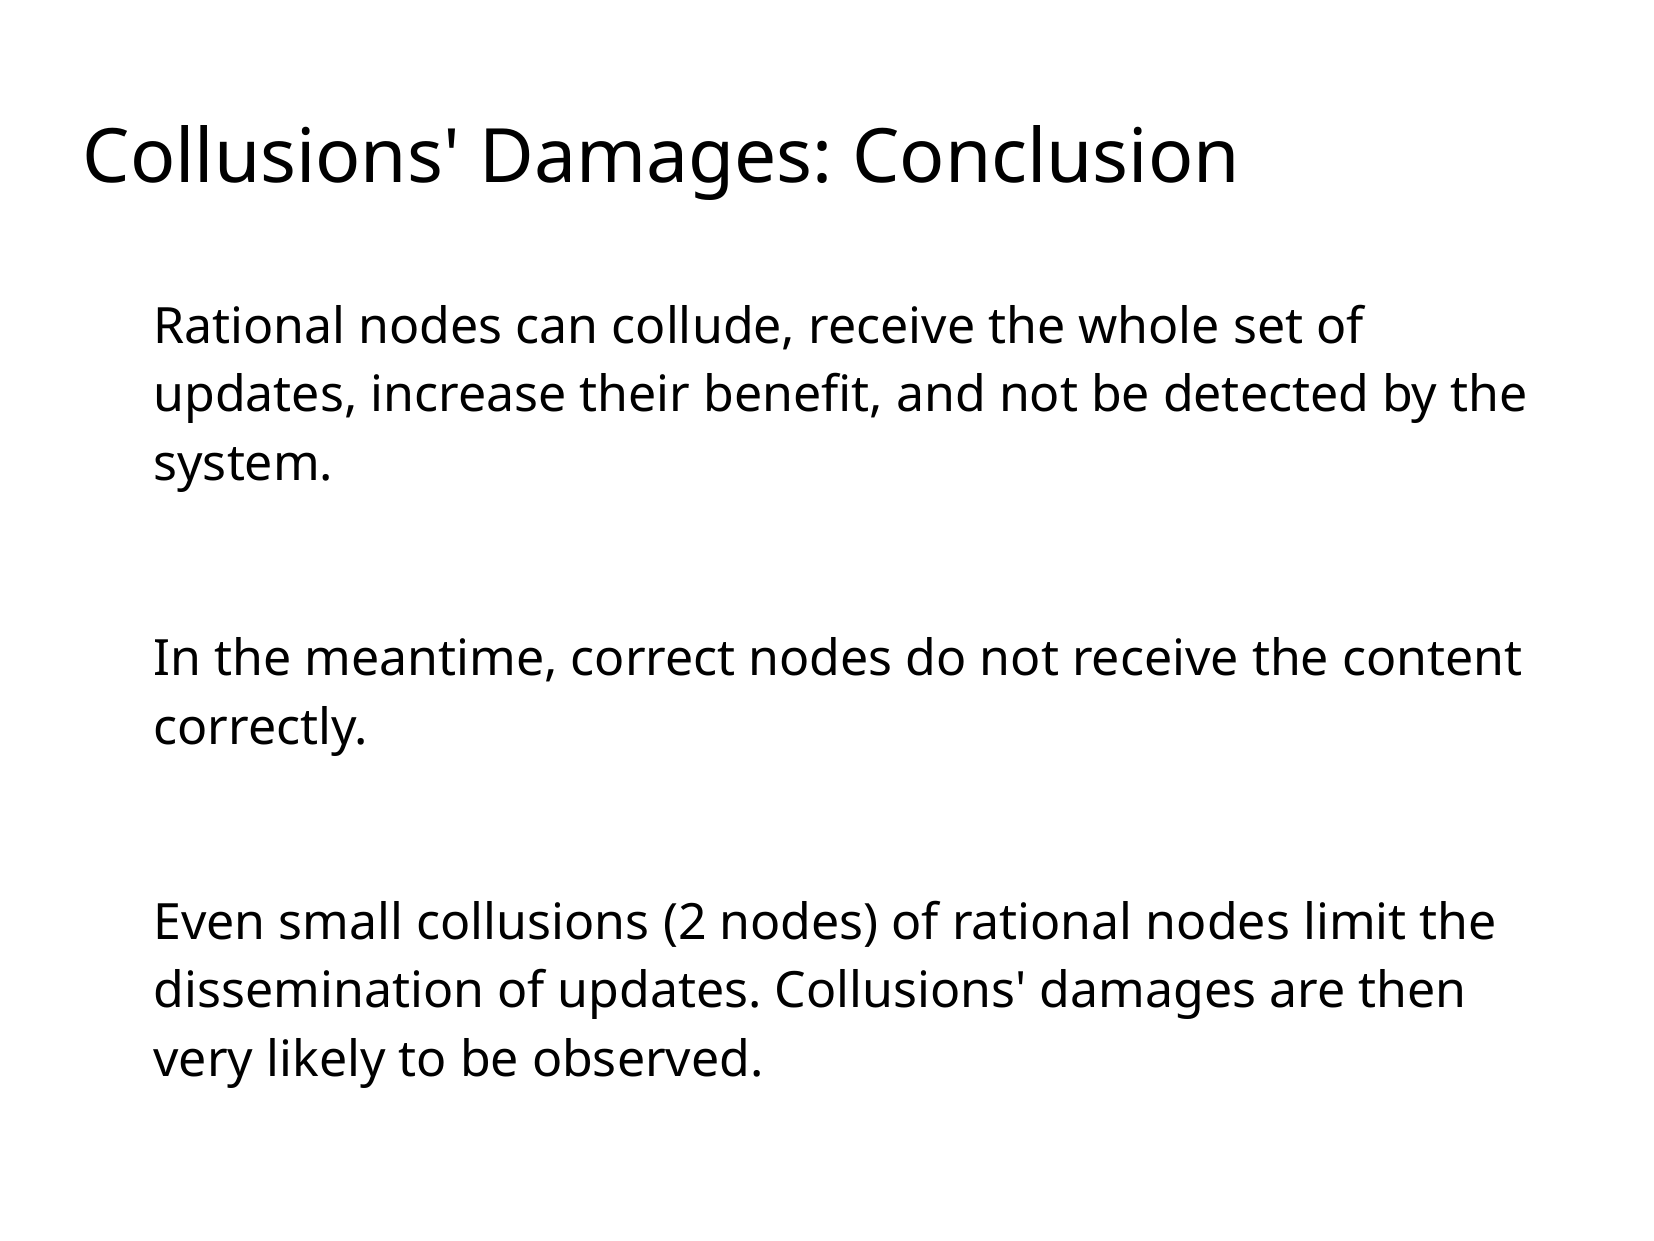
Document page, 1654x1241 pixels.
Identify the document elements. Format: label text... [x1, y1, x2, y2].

list Rational nodes can collude, receive the whole set of updates, increase their benefit, and not be detected by the system. In the meantime, correct nodes do not receive the content correctly. Even small collusions (2 nodes) of rational nodes limit the dissemination of updates. Collusions' damages are then very likely to be observed. [82, 290, 1538, 1010]
title Collusions' Damages: Conclusion [82, 49, 1571, 257]
